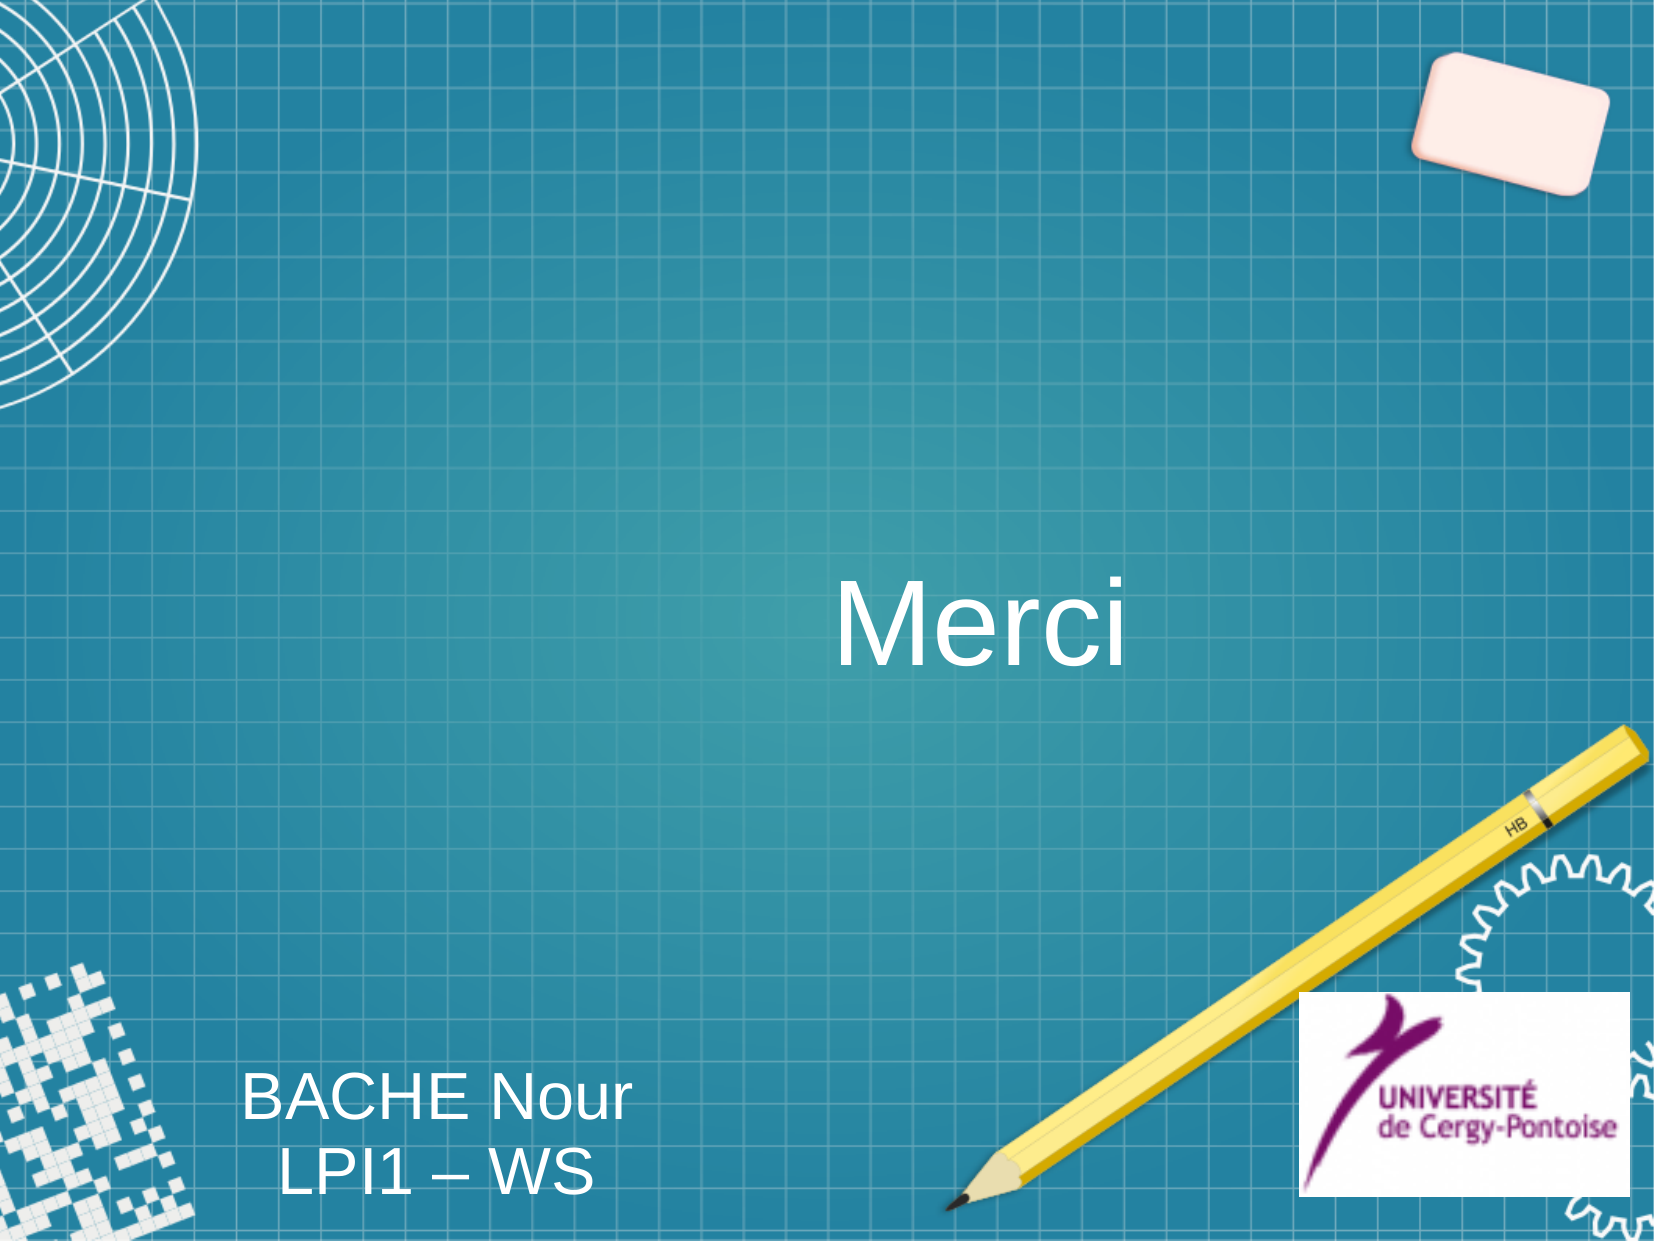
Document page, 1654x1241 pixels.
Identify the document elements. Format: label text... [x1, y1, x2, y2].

picture [0, 0, 1654, 1241]
title Merci [389, 519, 1571, 727]
text_box BACHE Nour LPI1 – WS [0, 980, 1182, 1241]
